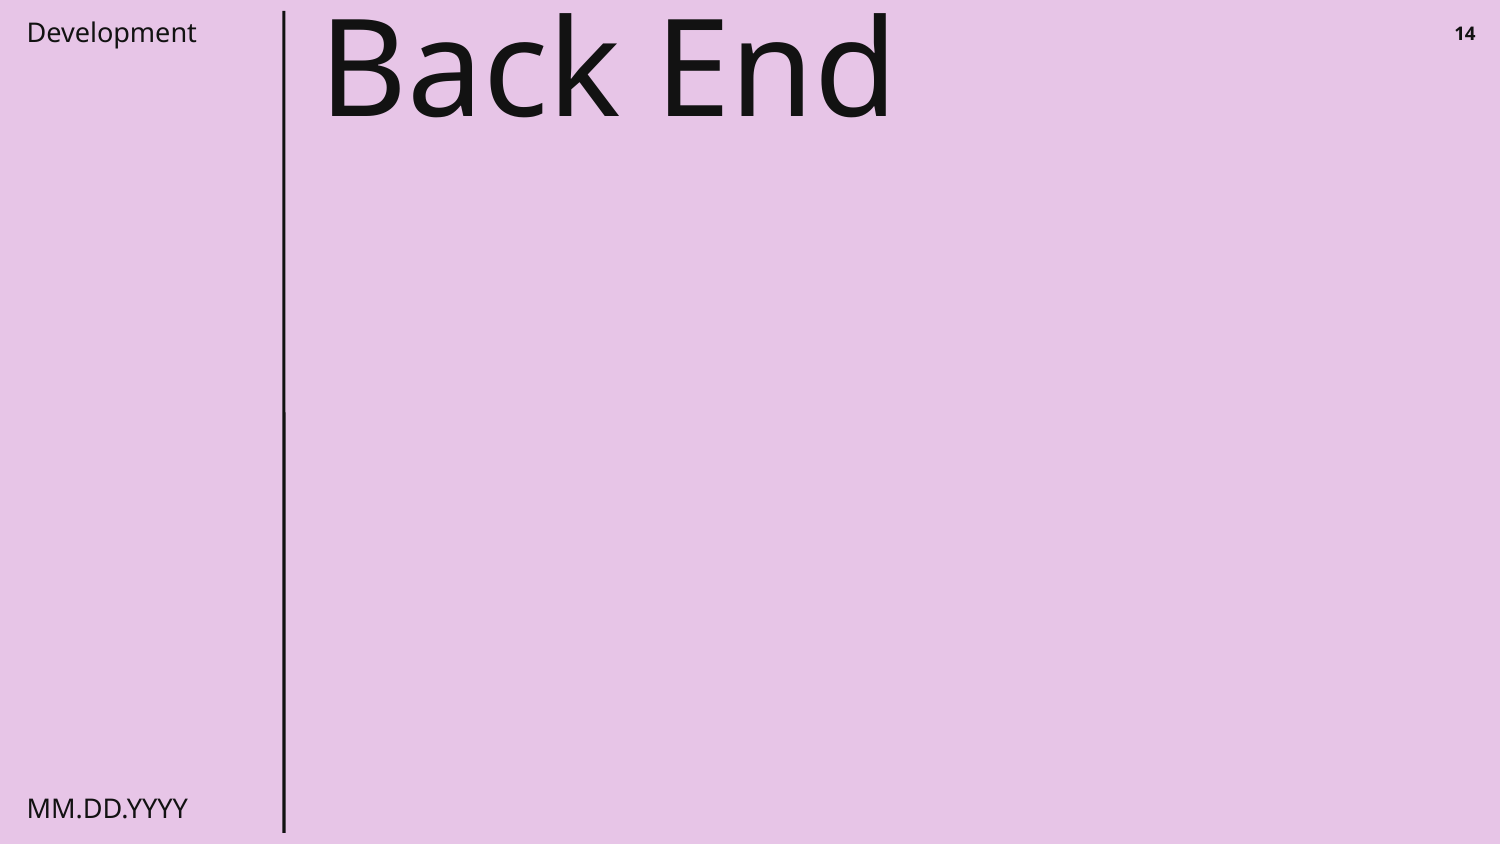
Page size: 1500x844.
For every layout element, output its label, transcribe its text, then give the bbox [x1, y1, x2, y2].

slide_number <number> [1400, 6, 1491, 72]
subtitle Back End [304, 0, 1250, 148]
list Development [11, 6, 264, 58]
list MM.DD.YYYY [11, 782, 264, 833]
